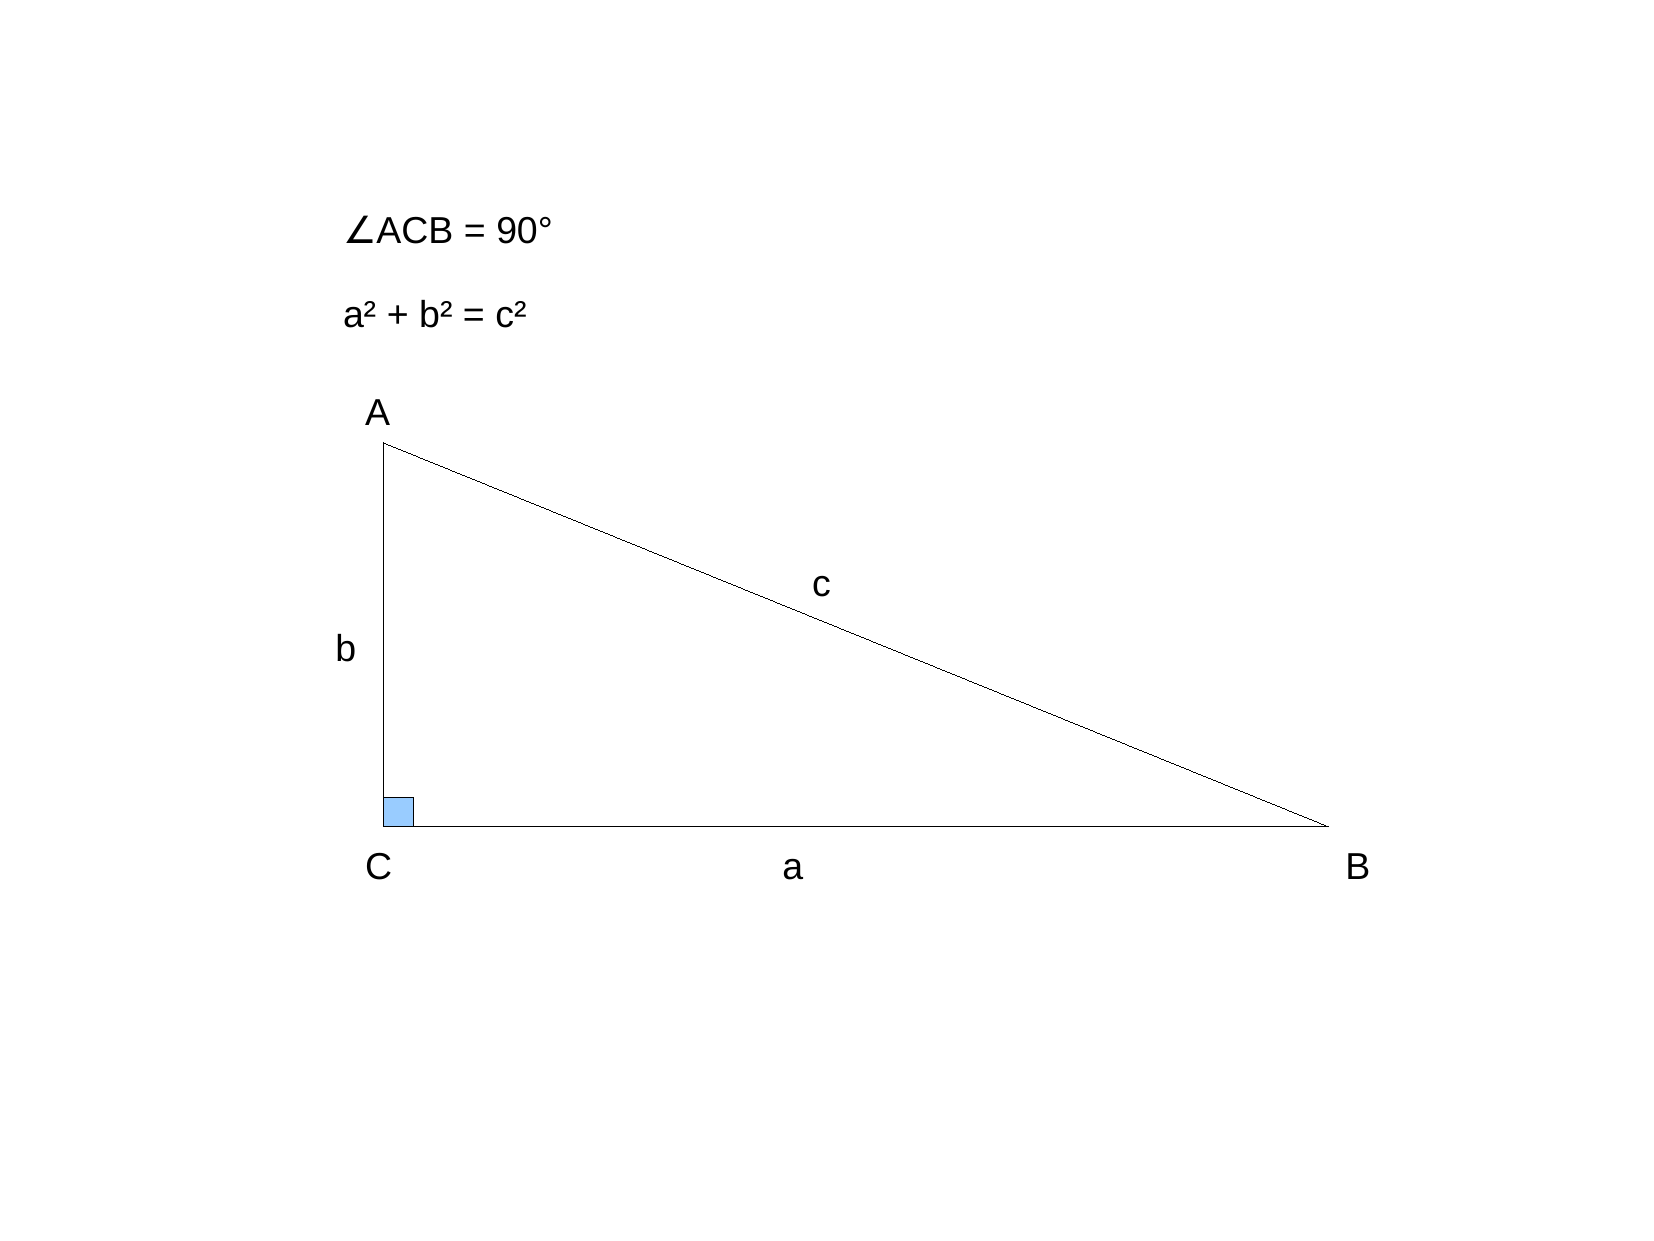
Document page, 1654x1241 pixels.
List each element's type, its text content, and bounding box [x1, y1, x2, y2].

text_box b [320, 620, 372, 677]
text_box A [350, 383, 405, 441]
text_box a [767, 838, 819, 896]
text_box C [350, 838, 407, 896]
text_box ∠ACB = 90° a² + b² = c² [328, 202, 562, 344]
text_box c [797, 555, 846, 612]
text_box B [1330, 838, 1386, 896]
chart [766, 590, 885, 650]
text_box [383, 442, 1329, 827]
